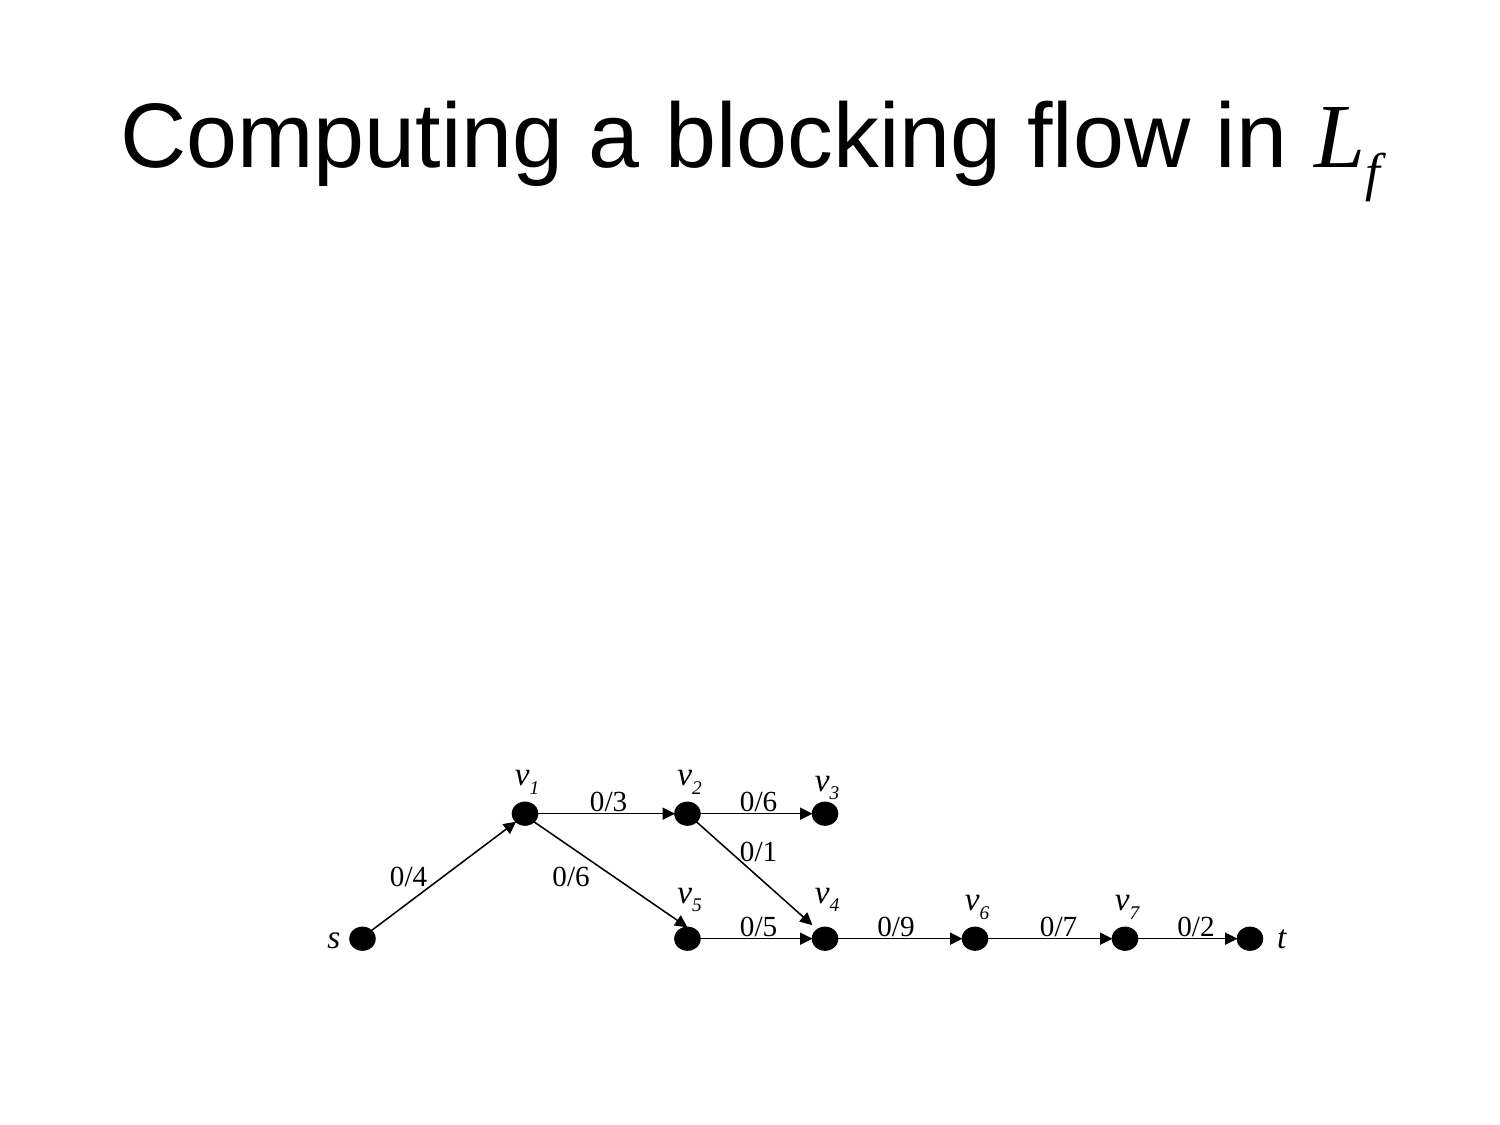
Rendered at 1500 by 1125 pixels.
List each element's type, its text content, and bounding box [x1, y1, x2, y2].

text_box [363, 927, 376, 951]
text_box v3 [799, 750, 888, 811]
text_box 0/9 [862, 899, 951, 951]
text_box 0/3 [574, 774, 663, 826]
text_box t [1262, 907, 1313, 963]
text_box v5 [662, 862, 751, 924]
text_box [1251, 927, 1262, 950]
text_box 0/7 [1024, 899, 1113, 938]
title Computing a blocking flow in Lf [75, 45, 1426, 233]
text_box 0/5 [724, 899, 813, 951]
text_box 0/4 [374, 849, 488, 901]
text_box [675, 806, 700, 826]
text_box v4 [799, 862, 888, 924]
text_box 0/2 [1162, 899, 1251, 951]
text_box [962, 927, 988, 951]
text_box s [312, 907, 363, 963]
text_box [674, 927, 700, 951]
text_box [1112, 927, 1138, 951]
text_box v7 [1099, 869, 1188, 931]
text_box [813, 927, 838, 951]
text_box 0/6 [537, 849, 625, 901]
text_box v6 [949, 869, 1038, 931]
text_box [813, 811, 838, 826]
text_box [512, 806, 538, 826]
text_box v2 [662, 744, 751, 806]
text_box 0/1 [724, 824, 813, 876]
text_box 0/6 [724, 774, 813, 824]
text_box 0/7 [1024, 939, 1113, 951]
text_box v1 [499, 744, 588, 806]
